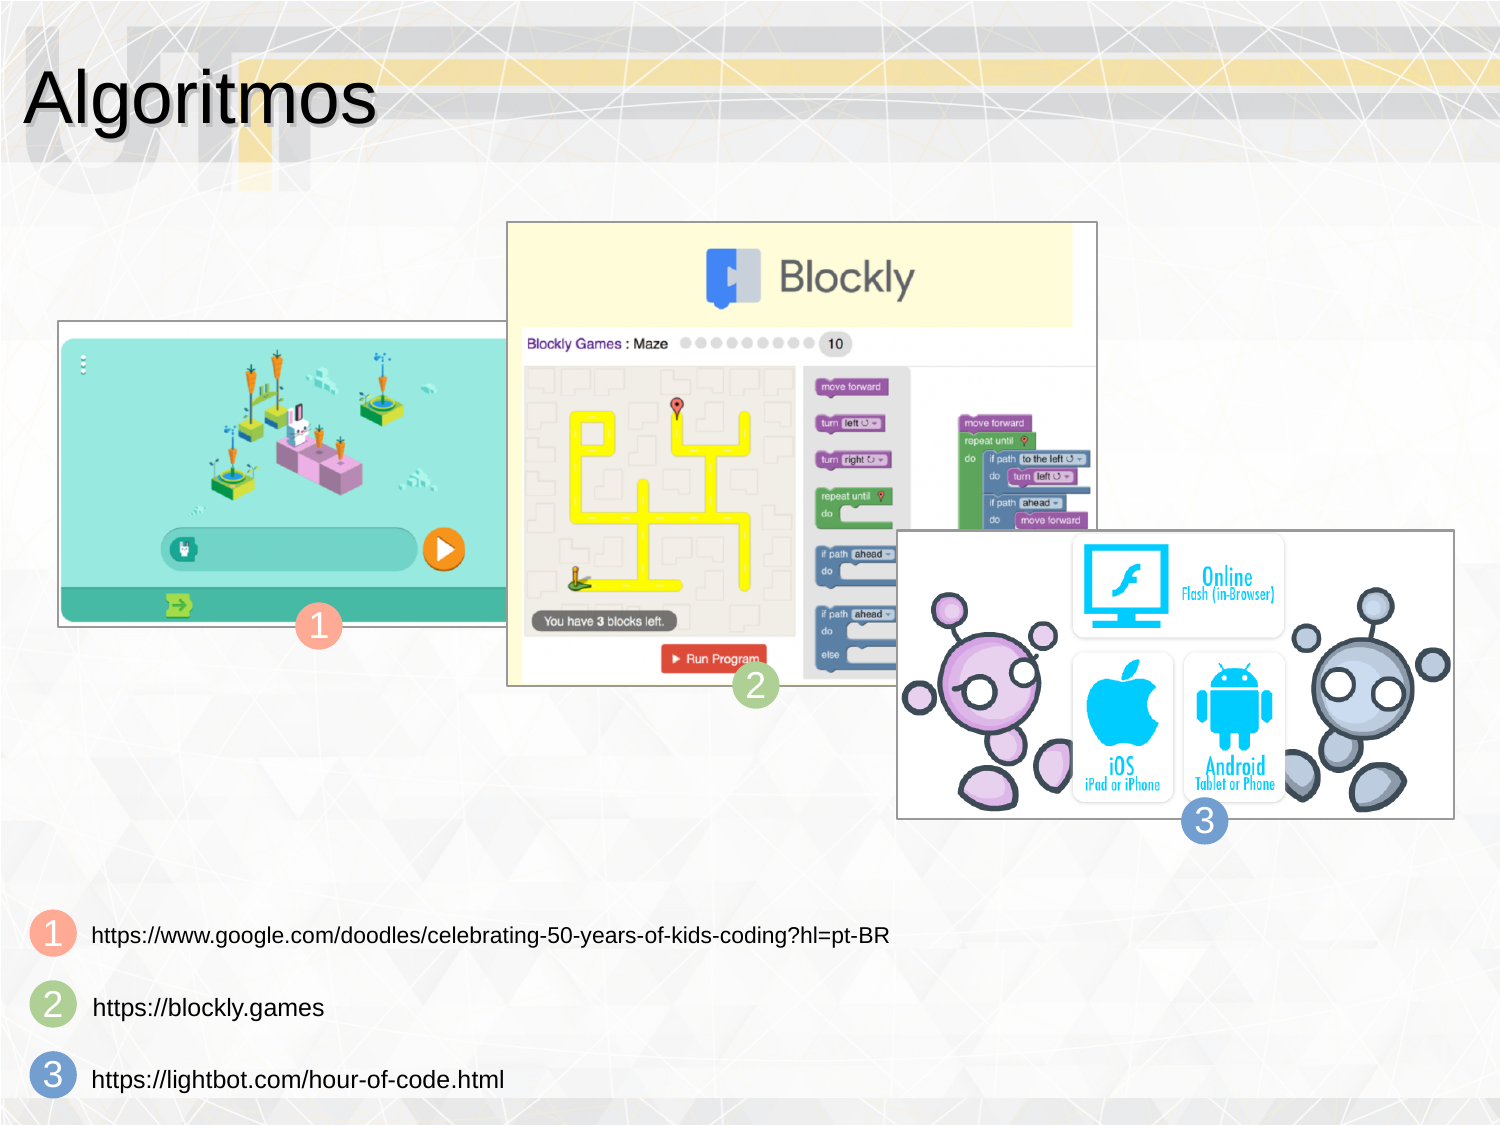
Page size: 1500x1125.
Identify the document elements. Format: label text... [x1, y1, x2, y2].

text_box 1 [295, 602, 343, 650]
title Algoritmos [23, 18, 1489, 178]
text_box 3 [1181, 797, 1229, 845]
picture [897, 531, 1454, 818]
picture [507, 223, 1096, 686]
text_box https://lightbot.com/hour-of-code.html [76, 1058, 521, 1102]
text_box https://blockly.games [70, 986, 341, 1030]
text_box https://www.google.com/doodles/celebrating-50-years-of-kids-coding?hl=pt-BR [76, 915, 928, 963]
text_box 1 [29, 909, 77, 957]
text_box 2 [732, 661, 780, 709]
text_box 2 [29, 980, 77, 1028]
picture [59, 322, 506, 626]
text_box 3 [29, 1051, 77, 1099]
